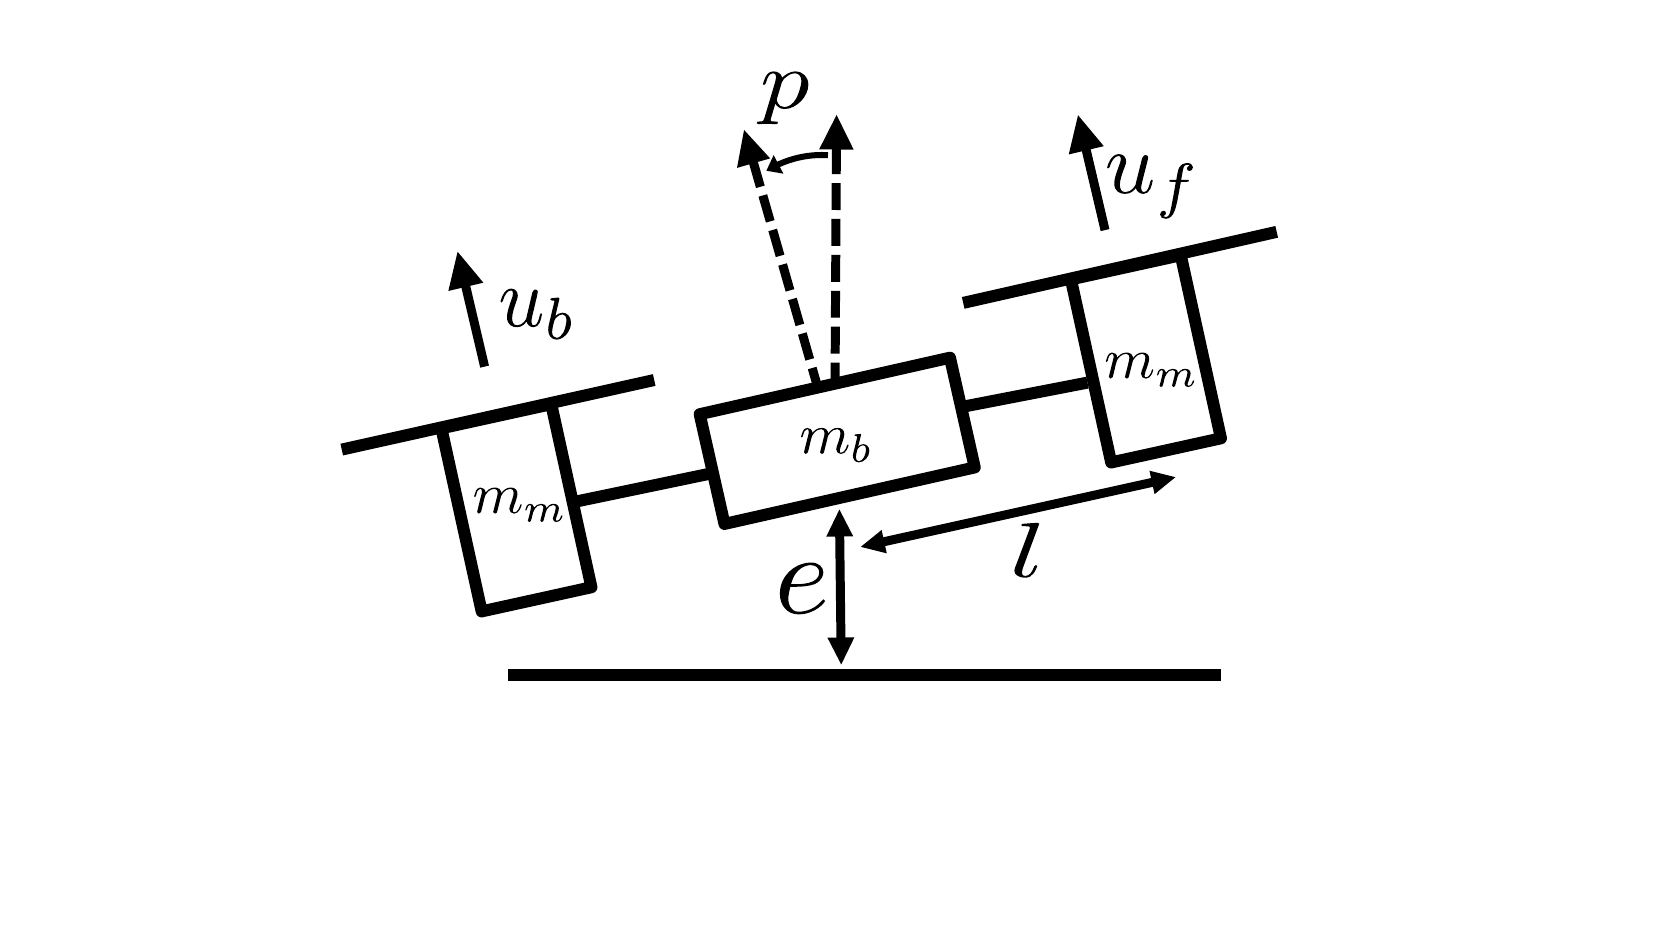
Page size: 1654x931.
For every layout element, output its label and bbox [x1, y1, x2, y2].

text_box [1105, 352, 1195, 388]
text_box [1107, 154, 1194, 219]
text_box [779, 562, 826, 615]
text_box [1014, 522, 1040, 578]
text_box [801, 427, 870, 463]
text_box [500, 288, 572, 340]
text_box [756, 71, 809, 125]
text_box [474, 487, 563, 523]
